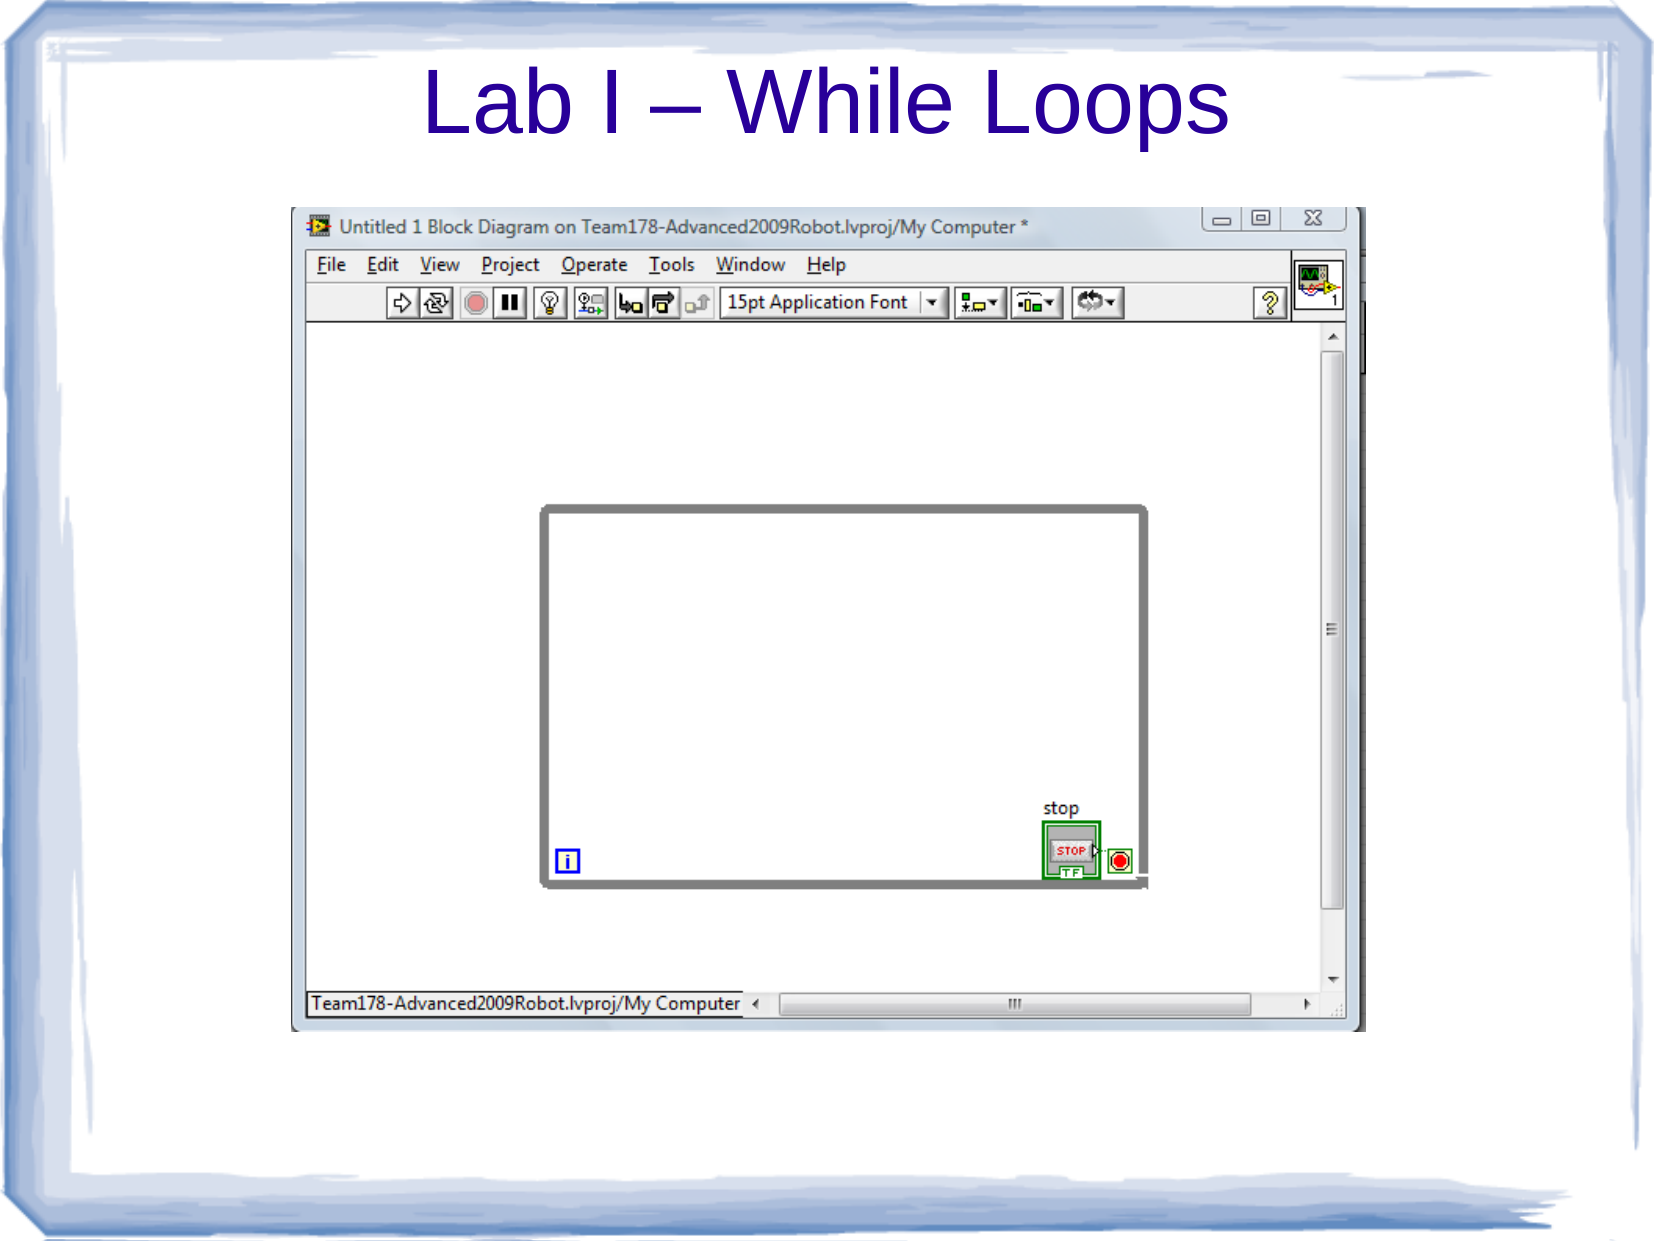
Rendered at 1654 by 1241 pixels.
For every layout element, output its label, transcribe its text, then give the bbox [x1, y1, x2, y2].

picture [0, 0, 1654, 1241]
title Lab I – While Loops [82, 50, 1571, 154]
